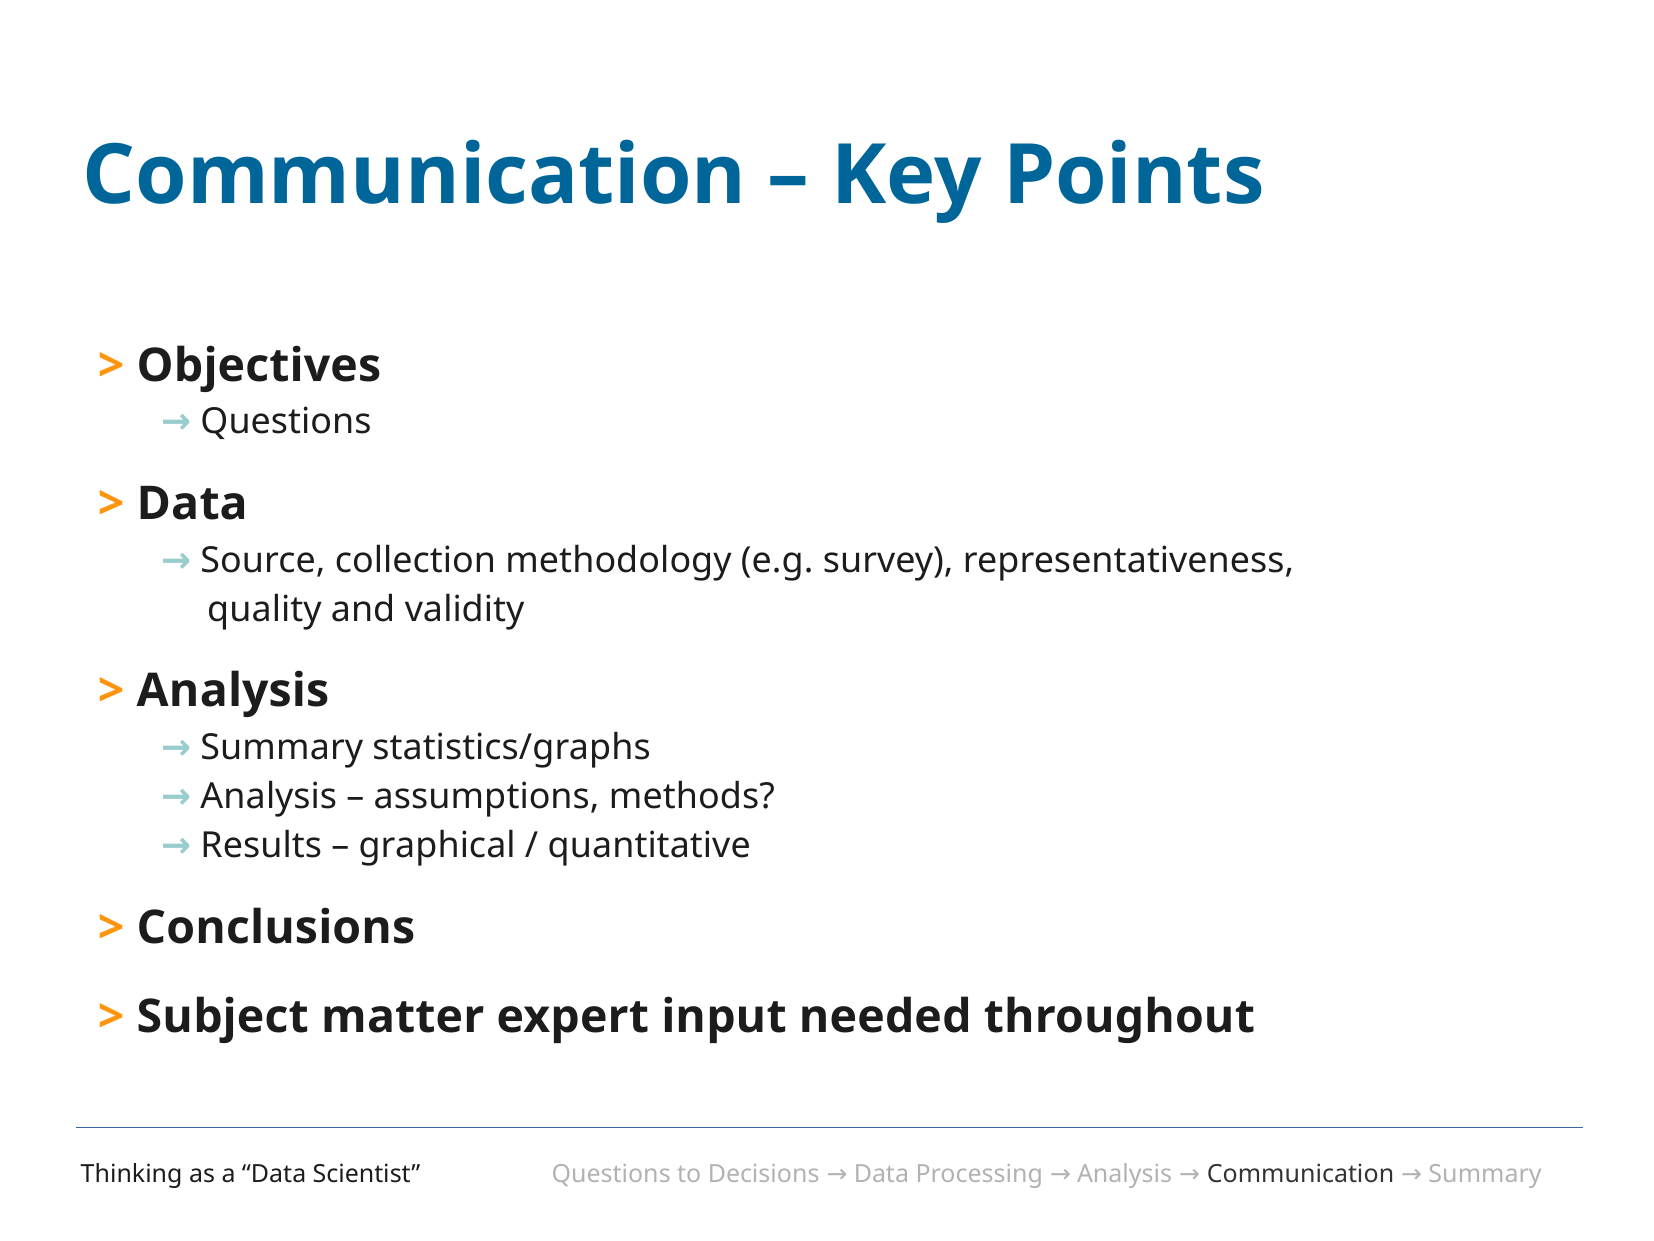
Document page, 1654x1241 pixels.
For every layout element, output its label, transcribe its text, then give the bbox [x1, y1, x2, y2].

list > Objectives → Questions > Data → Source, collection methodology (e.g. survey), representativeness, quality and validity > Analysis → Summary statistics/graphs → Analysis – assumptions, methods? → Results – graphical / quantitative > Conclusions > Subject matter expert input needed throughout [82, 331, 1571, 1051]
text_box Questions to Decisions → Data Processing → Analysis → Communication → Summary [586, 1148, 1587, 1225]
title Communication – Key Points [82, 72, 1571, 271]
text_box Thinking as a “Data Scientist” [65, 1148, 586, 1225]
